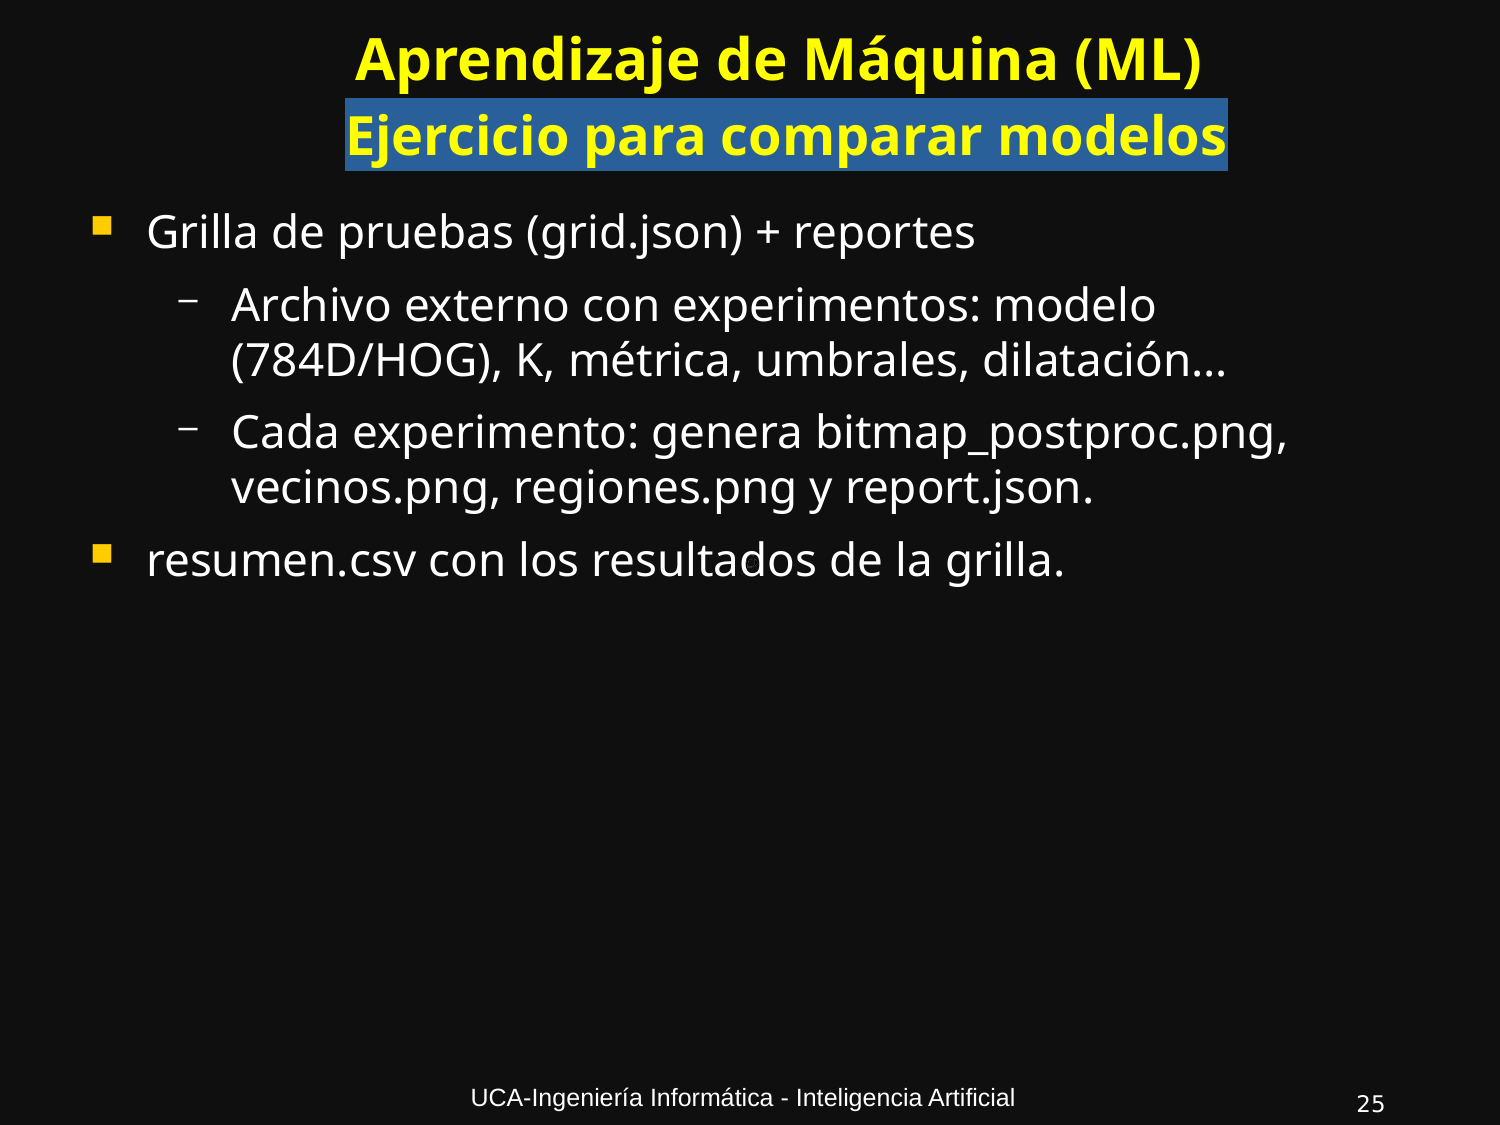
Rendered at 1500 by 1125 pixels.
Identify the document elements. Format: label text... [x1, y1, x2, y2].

text_box Grilla de pruebas (grid.json) + reportes Archivo externo con experimentos: modelo (784D/HOG), K, métrica, umbrales, dilatación… Cada experimento: genera bitmap_postproc.png, vecinos.png, regiones.png y report.json. resumen.csv con los resultados de la grilla. [75, 195, 1426, 1051]
title Aprendizaje de Máquina (ML) Ejercicio para comparar modelos [75, 38, 1463, 152]
